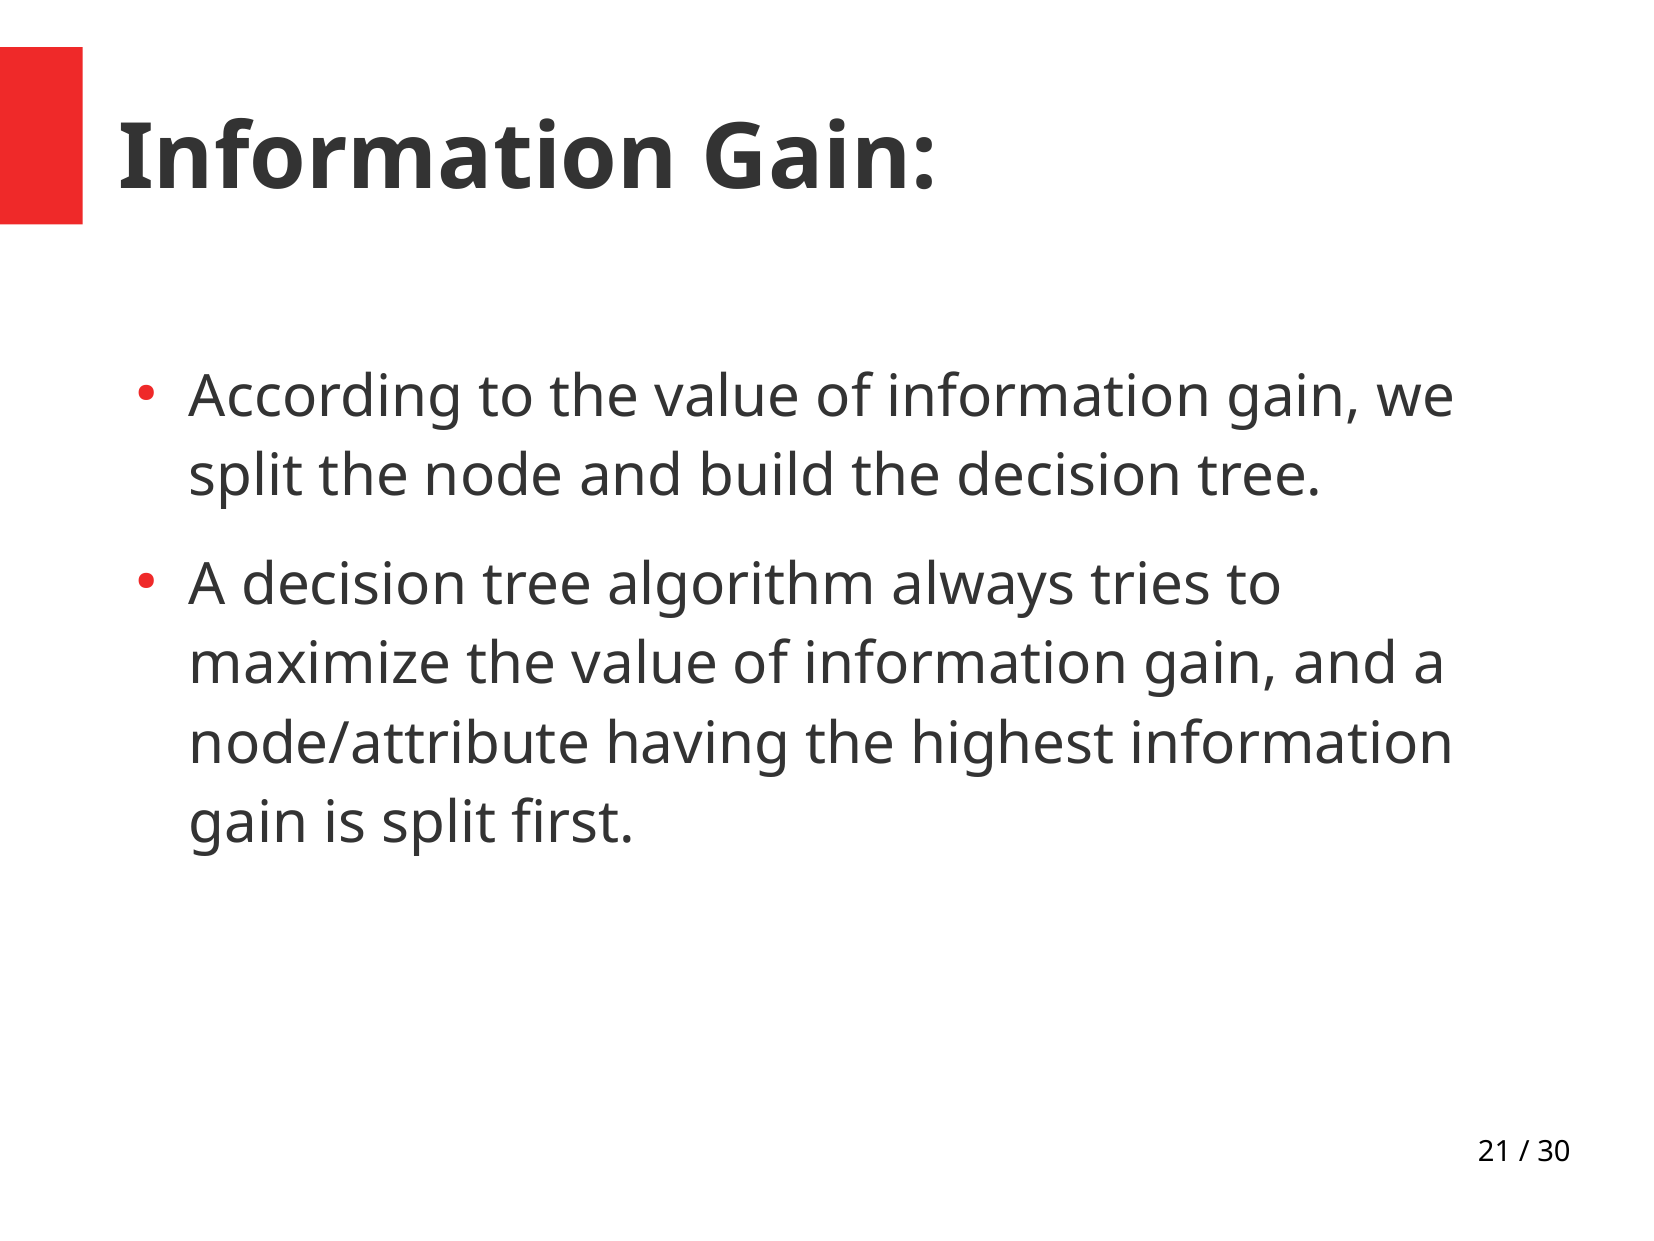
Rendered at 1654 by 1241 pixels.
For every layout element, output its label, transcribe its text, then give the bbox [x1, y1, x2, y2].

list According to the value of information gain, we split the node and build the decision tree. A decision tree algorithm always tries to maximize the value of information gain, and a node/attribute having the highest information gain is split first. [118, 354, 1536, 1074]
title Information Gain: [118, 49, 1571, 257]
